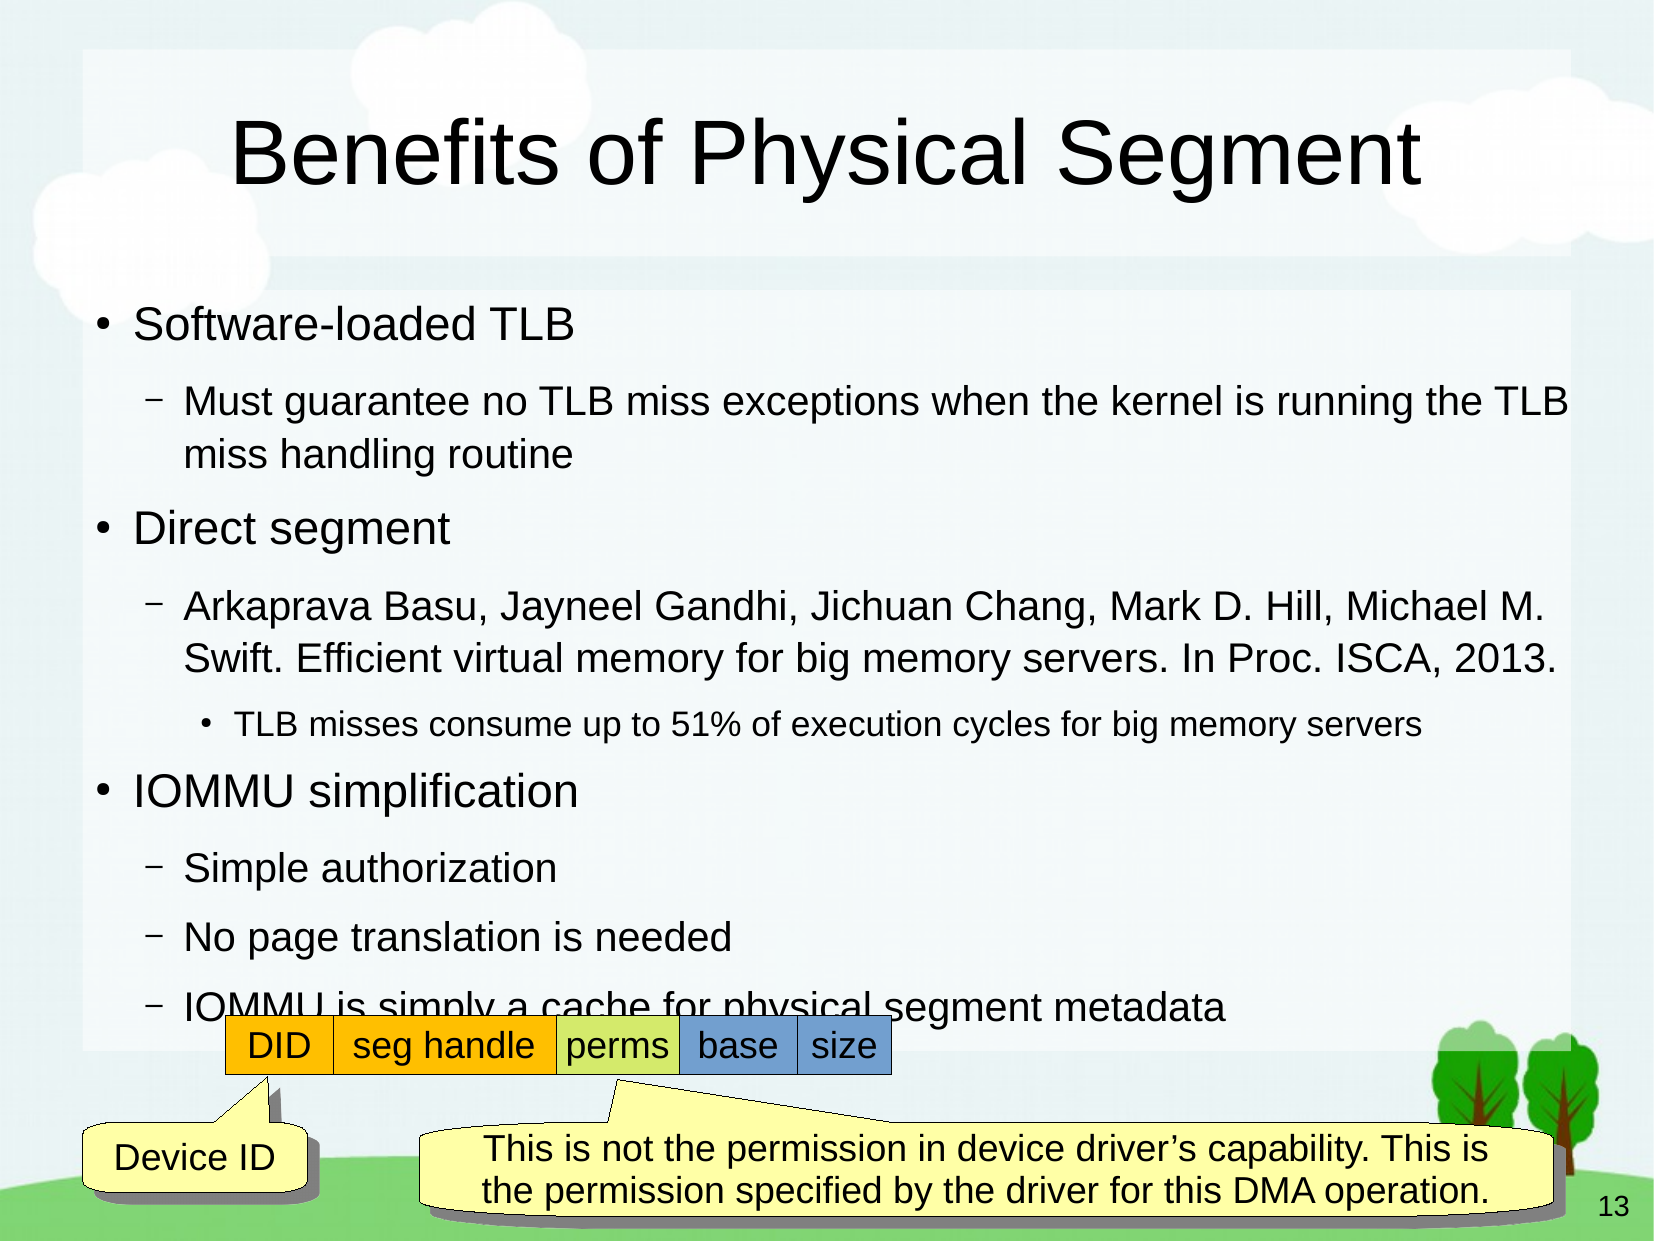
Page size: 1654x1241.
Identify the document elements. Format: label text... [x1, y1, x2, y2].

text_box size [797, 1015, 892, 1075]
picture [0, 0, 1654, 1241]
text_box DID [225, 1015, 334, 1075]
list Software-loaded TLB Must guarantee no TLB miss exceptions when the kernel is running the TLB miss handling routine Direct segment Arkaprava Basu, Jayneel Gandhi, Jichuan Chang, Mark D. Hill, Michael M. Swift. Efficient virtual memory for big memory servers. In Proc. ISCA, 2013. TLB misses consume up to 51% of execution cycles for big memory servers IOMMU simplification Simple authorization No page translation is needed IOMMU is simply a cache for physical segment metadata [82, 290, 1571, 1052]
text_box This is not the permission in device driver’s capability. This is the permission specified by the driver for this DMA operation. [419, 1079, 1554, 1217]
text_box seg handle [334, 1015, 557, 1075]
title Benefits of Physical Segment [82, 49, 1571, 257]
text_box perms [557, 1015, 679, 1075]
text_box Device ID [82, 1076, 308, 1193]
text_box base [679, 1015, 797, 1075]
